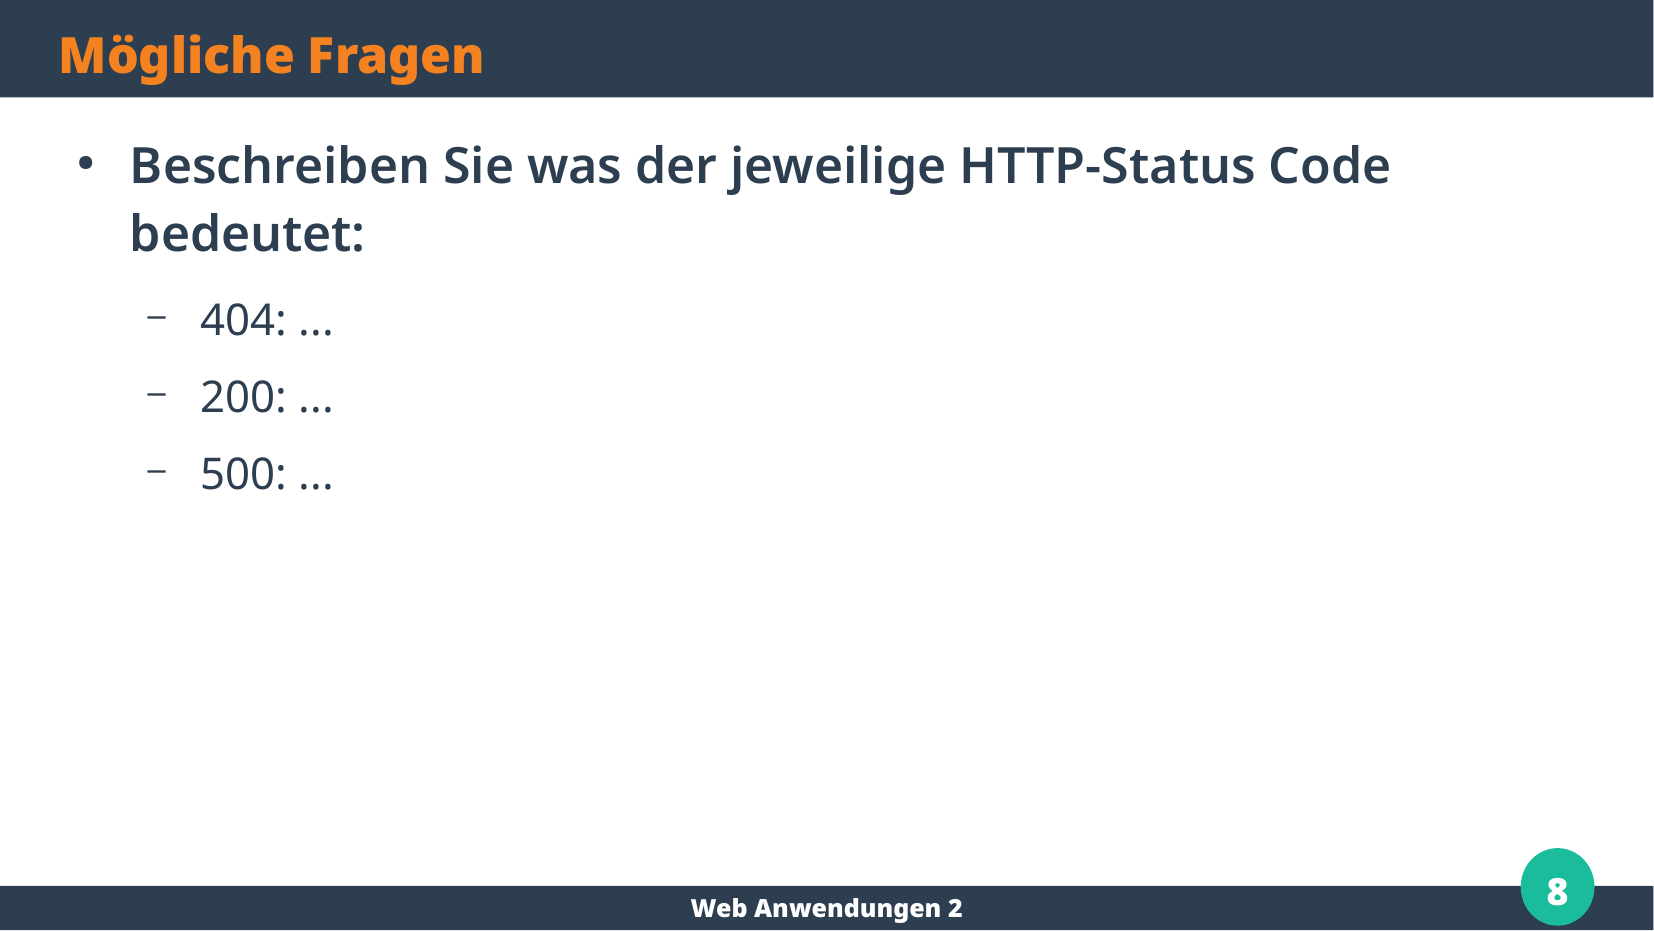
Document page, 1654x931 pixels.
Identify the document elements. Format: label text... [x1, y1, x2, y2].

title Mögliche Fragen [59, 8, 1595, 89]
list Beschreiben Sie was der jeweilige HTTP-Status Code bedeutet: 404: ... 200: ... 500: ... [59, 129, 1595, 864]
